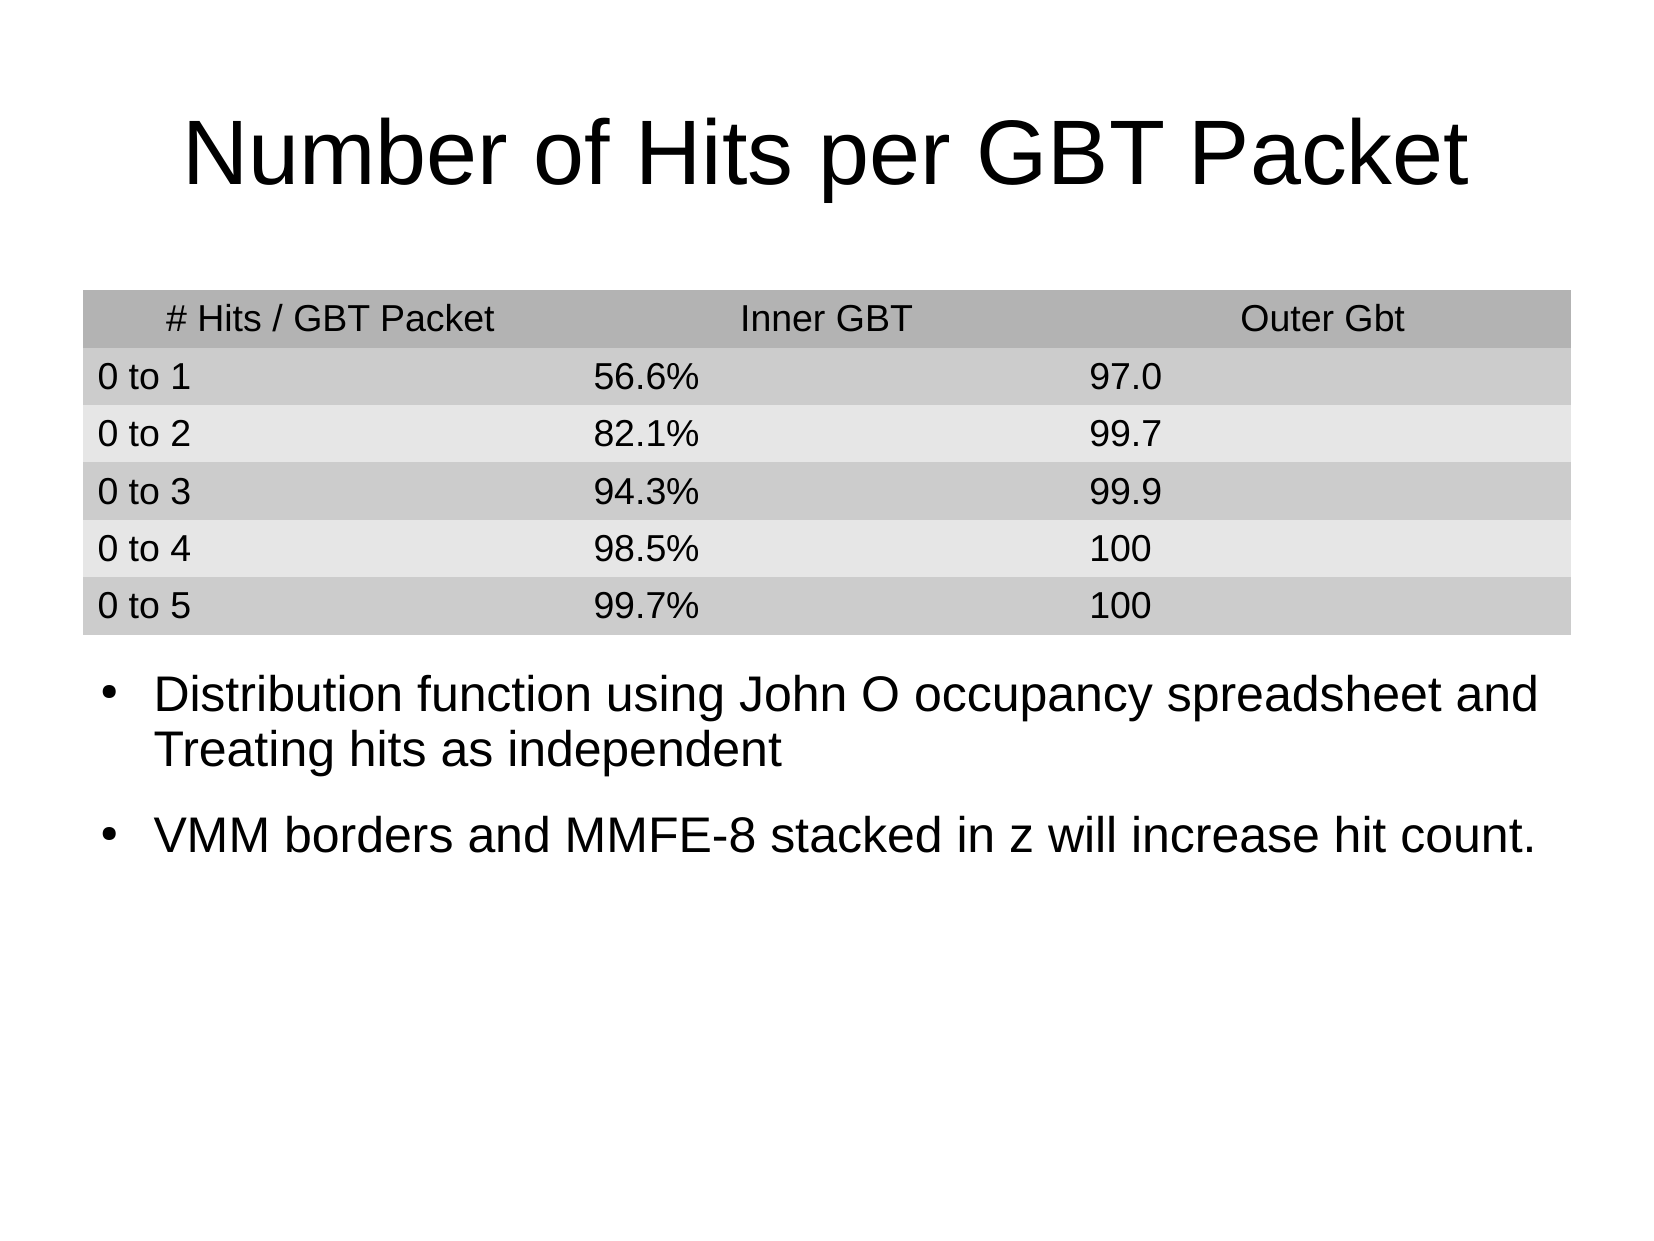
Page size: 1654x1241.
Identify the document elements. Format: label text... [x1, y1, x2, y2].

title Number of Hits per GBT Packet [82, 49, 1571, 257]
table_cell 82.1% [579, 405, 1075, 462]
table_cell 0 to 2 [83, 405, 579, 462]
table_cell 94.3% [579, 462, 1075, 520]
table_header Inner GBT [579, 290, 1075, 348]
table_cell 98.5% [579, 520, 1075, 577]
table_cell 100 [1075, 520, 1571, 577]
list Distribution function using John O occupancy spreadsheet and Treating hits as independent VMM borders and MMFE-8 stacked in z will increase hit count. [82, 665, 1571, 1009]
table_cell 0 to 1 [83, 348, 579, 405]
table_cell 0 to 5 [83, 577, 579, 635]
table_header # Hits / GBT Packet [83, 290, 579, 348]
table_cell 99.9 [1075, 462, 1571, 520]
table_header Outer Gbt [1075, 290, 1571, 348]
table_cell 99.7% [579, 577, 1075, 635]
table_cell 0 to 3 [83, 462, 579, 520]
table_cell 97.0 [1075, 348, 1571, 405]
table_cell 99.7 [1075, 405, 1571, 462]
table_cell 0 to 4 [83, 520, 579, 577]
table_cell 100 [1075, 577, 1571, 635]
table_cell 56.6% [579, 348, 1075, 405]
